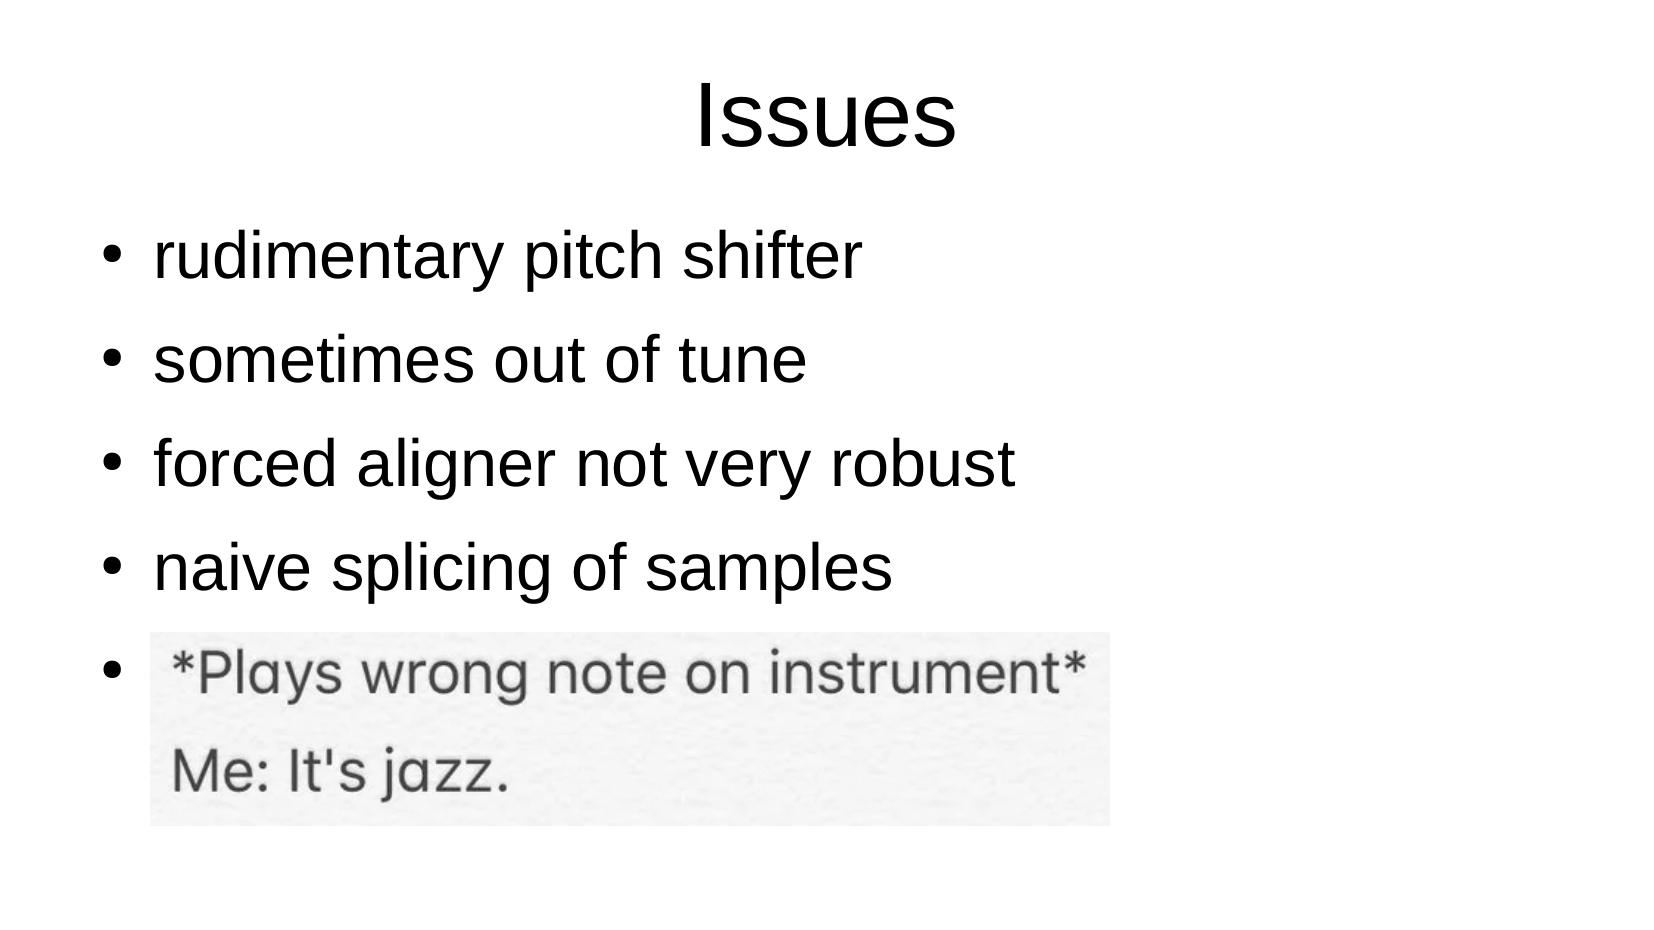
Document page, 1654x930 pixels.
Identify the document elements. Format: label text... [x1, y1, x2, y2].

picture [150, 632, 1111, 826]
list rudimentary pitch shifter sometimes out of tune forced aligner not very robust naive splicing of samples [82, 217, 1571, 757]
title Issues [82, 37, 1571, 193]
